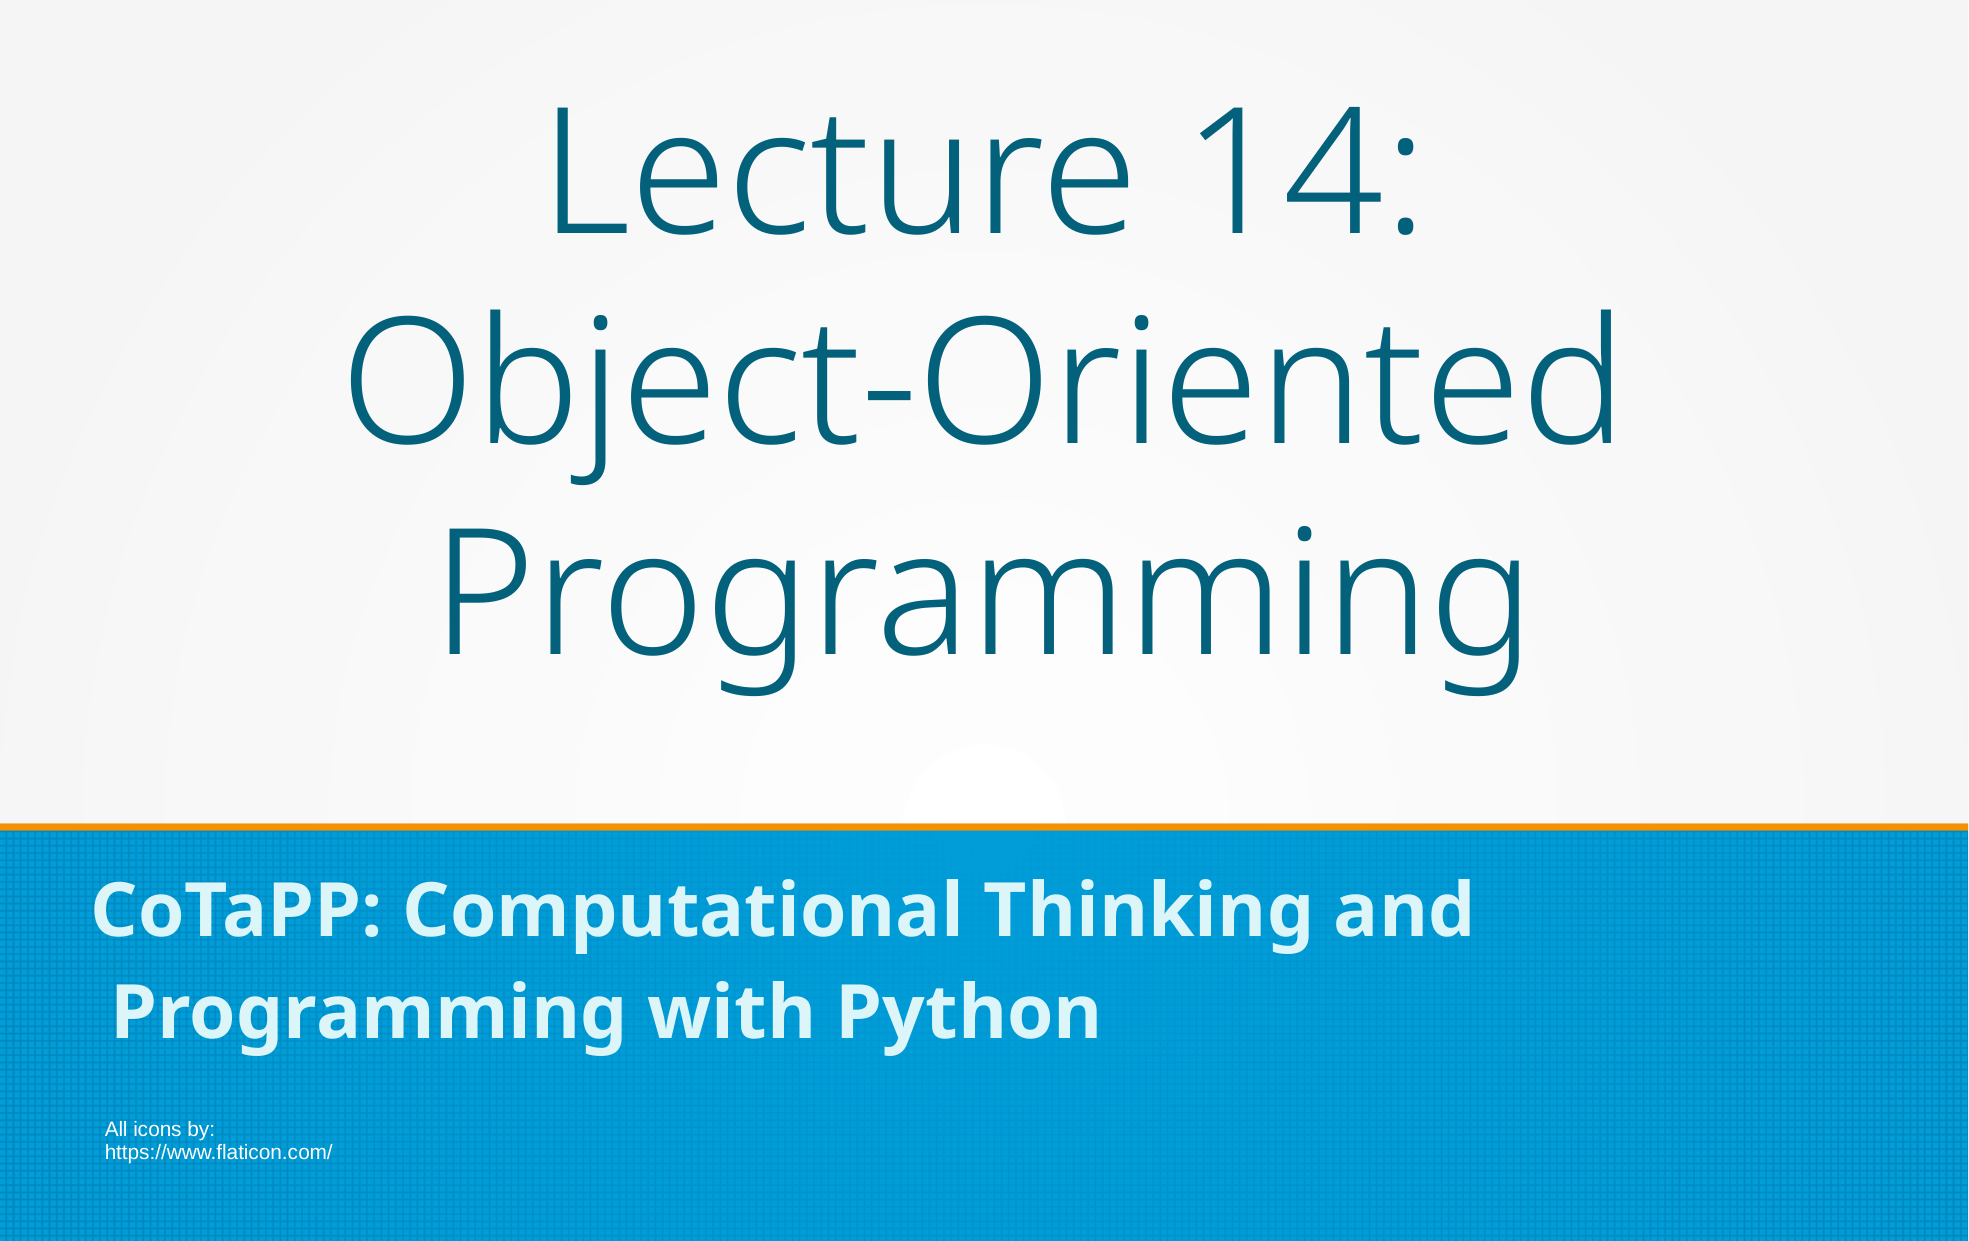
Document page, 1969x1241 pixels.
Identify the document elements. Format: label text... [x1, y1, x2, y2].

subtitle CoTaPP: Computational Thinking and Programming with Python [90, 855, 1654, 1063]
title Lecture 14: Object-Oriented Programming [98, 49, 1870, 691]
picture [0, 0, 1969, 830]
text_box All icons by: https://www.flaticon.com/ [90, 1110, 348, 1172]
